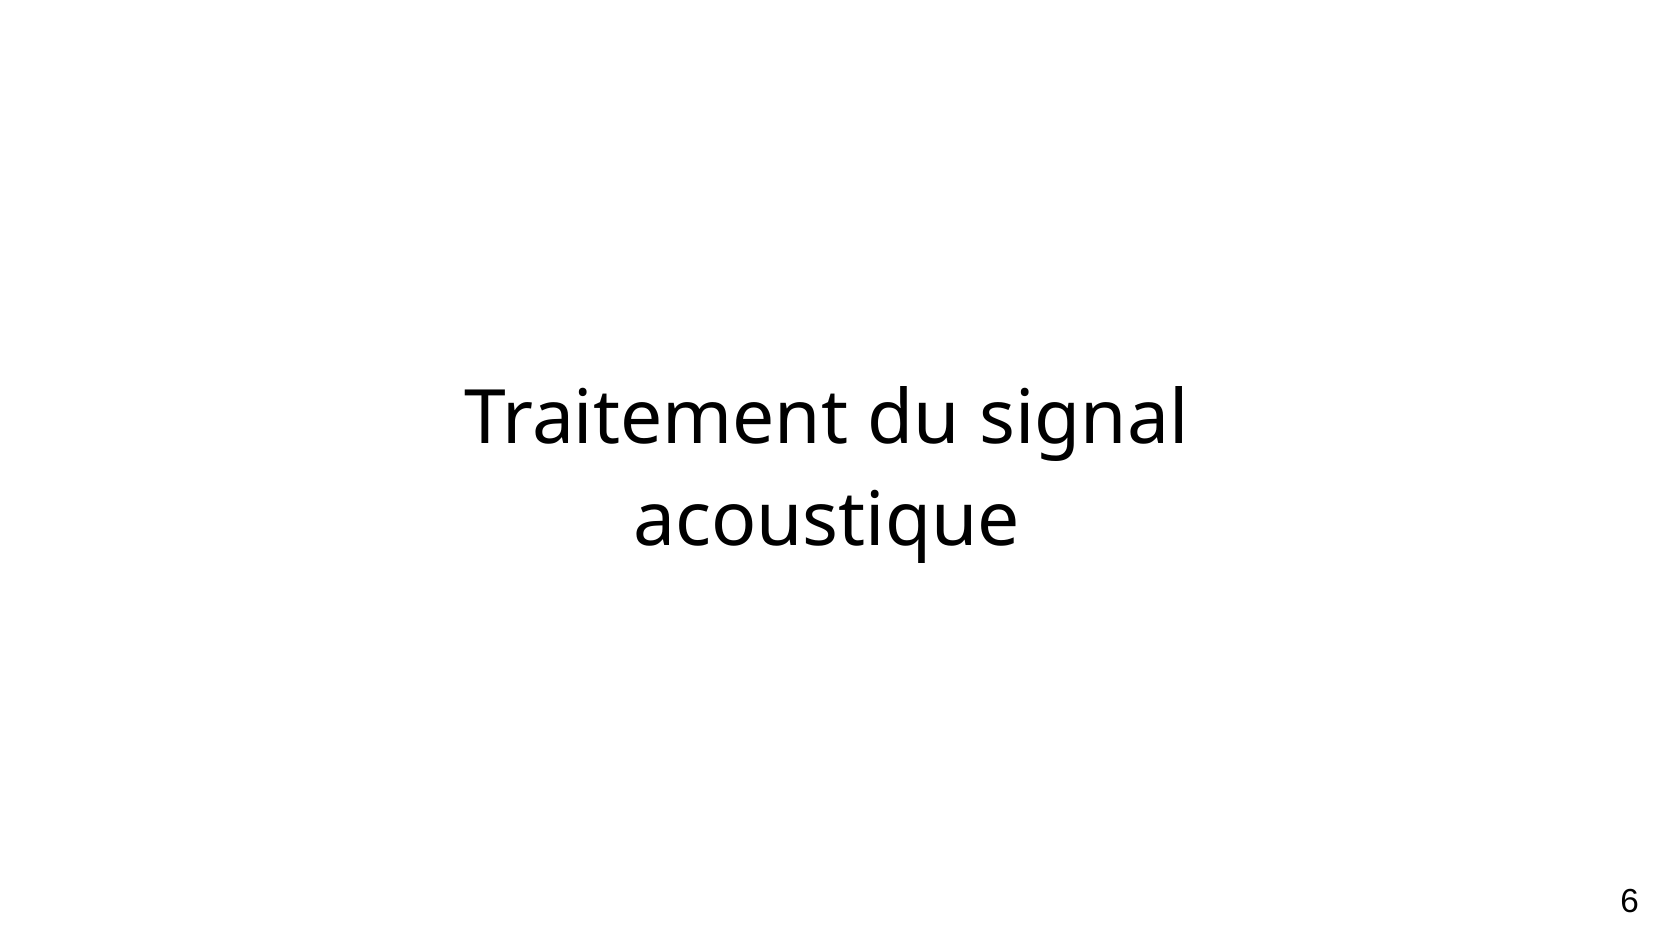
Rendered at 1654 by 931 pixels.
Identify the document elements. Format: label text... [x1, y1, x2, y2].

text_box Traitement du signal acoustique [406, 355, 1247, 575]
text_box <number> [1024, 874, 1654, 931]
